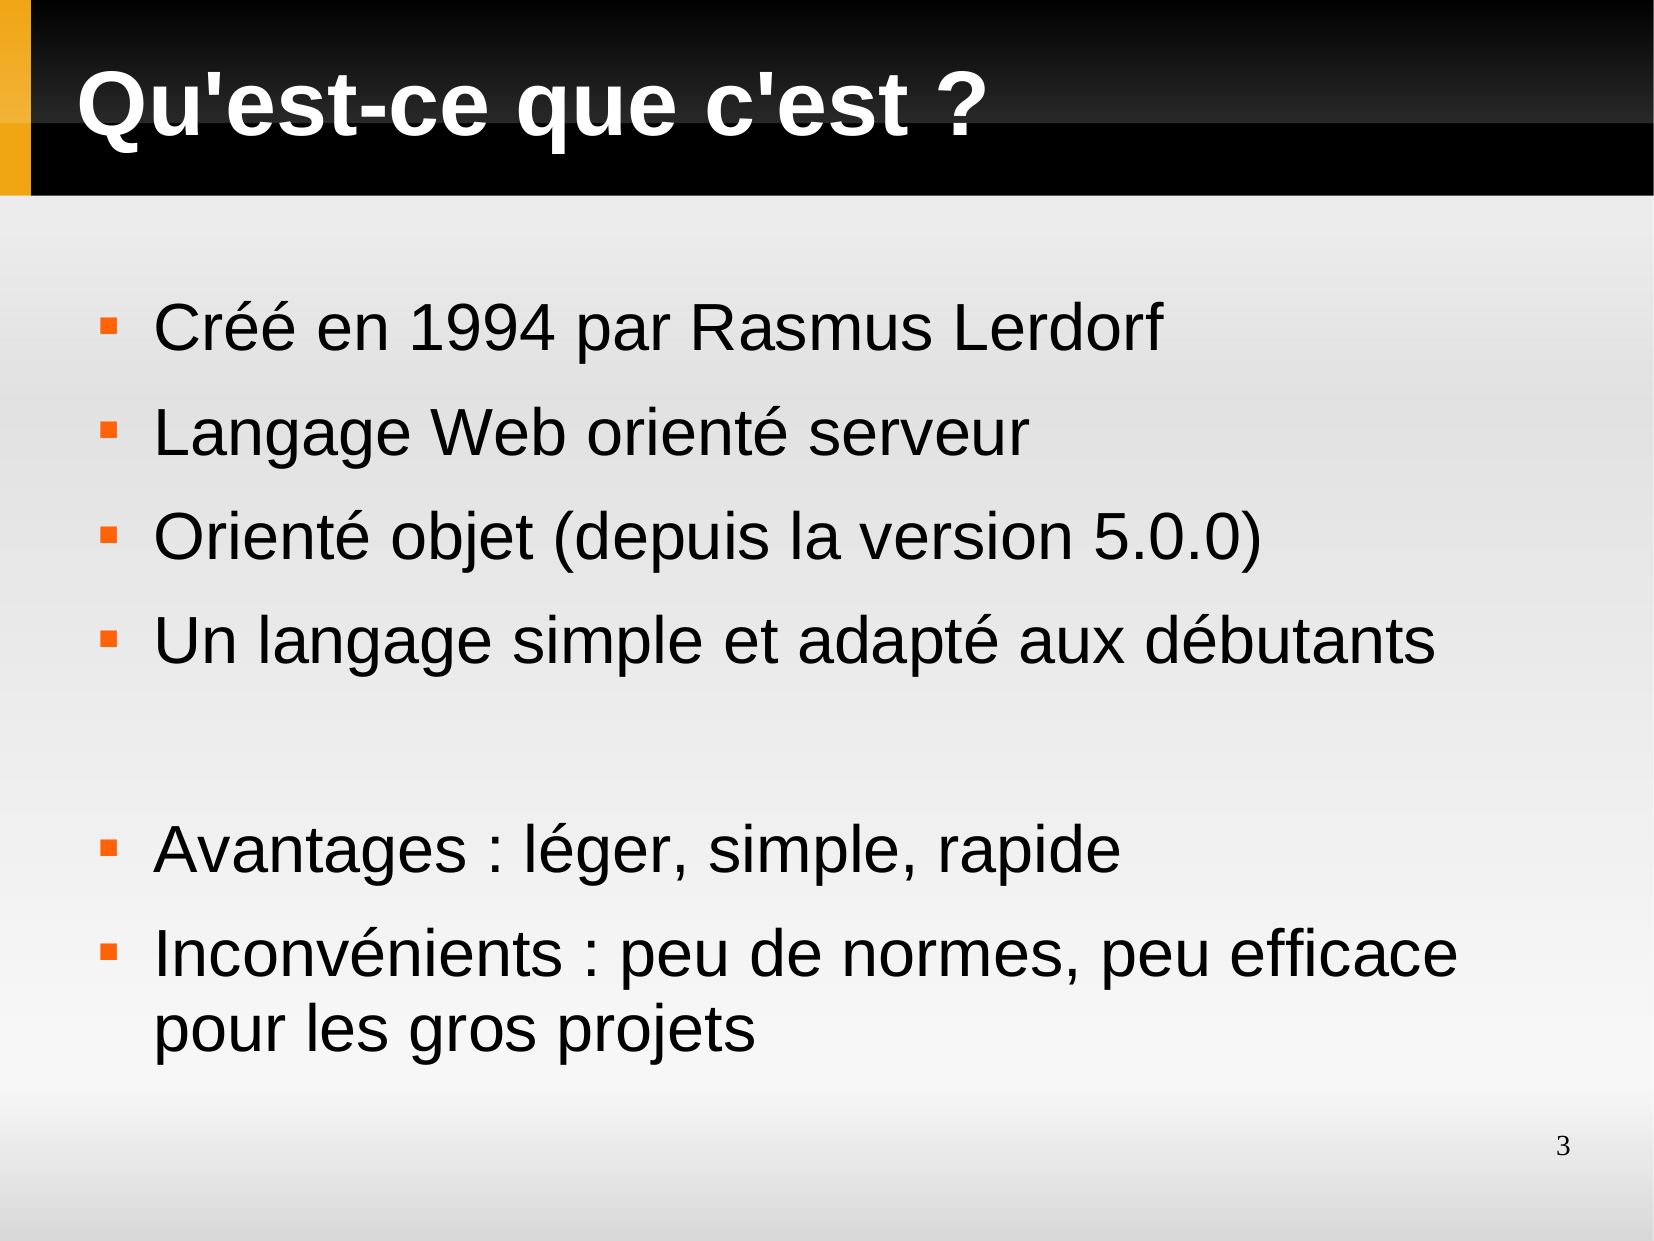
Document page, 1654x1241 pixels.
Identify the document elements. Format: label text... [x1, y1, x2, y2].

picture [0, 0, 1654, 1241]
title Qu'est-ce que c'est ? [76, 7, 1565, 200]
list Créé en 1994 par Rasmus Lerdorf Langage Web orienté serveur Orienté objet (depuis la version 5.0.0) Un langage simple et adapté aux débutants Avantages : léger, simple, rapide Inconvénients : peu de normes, peu efficace pour les gros projets [82, 290, 1571, 1094]
